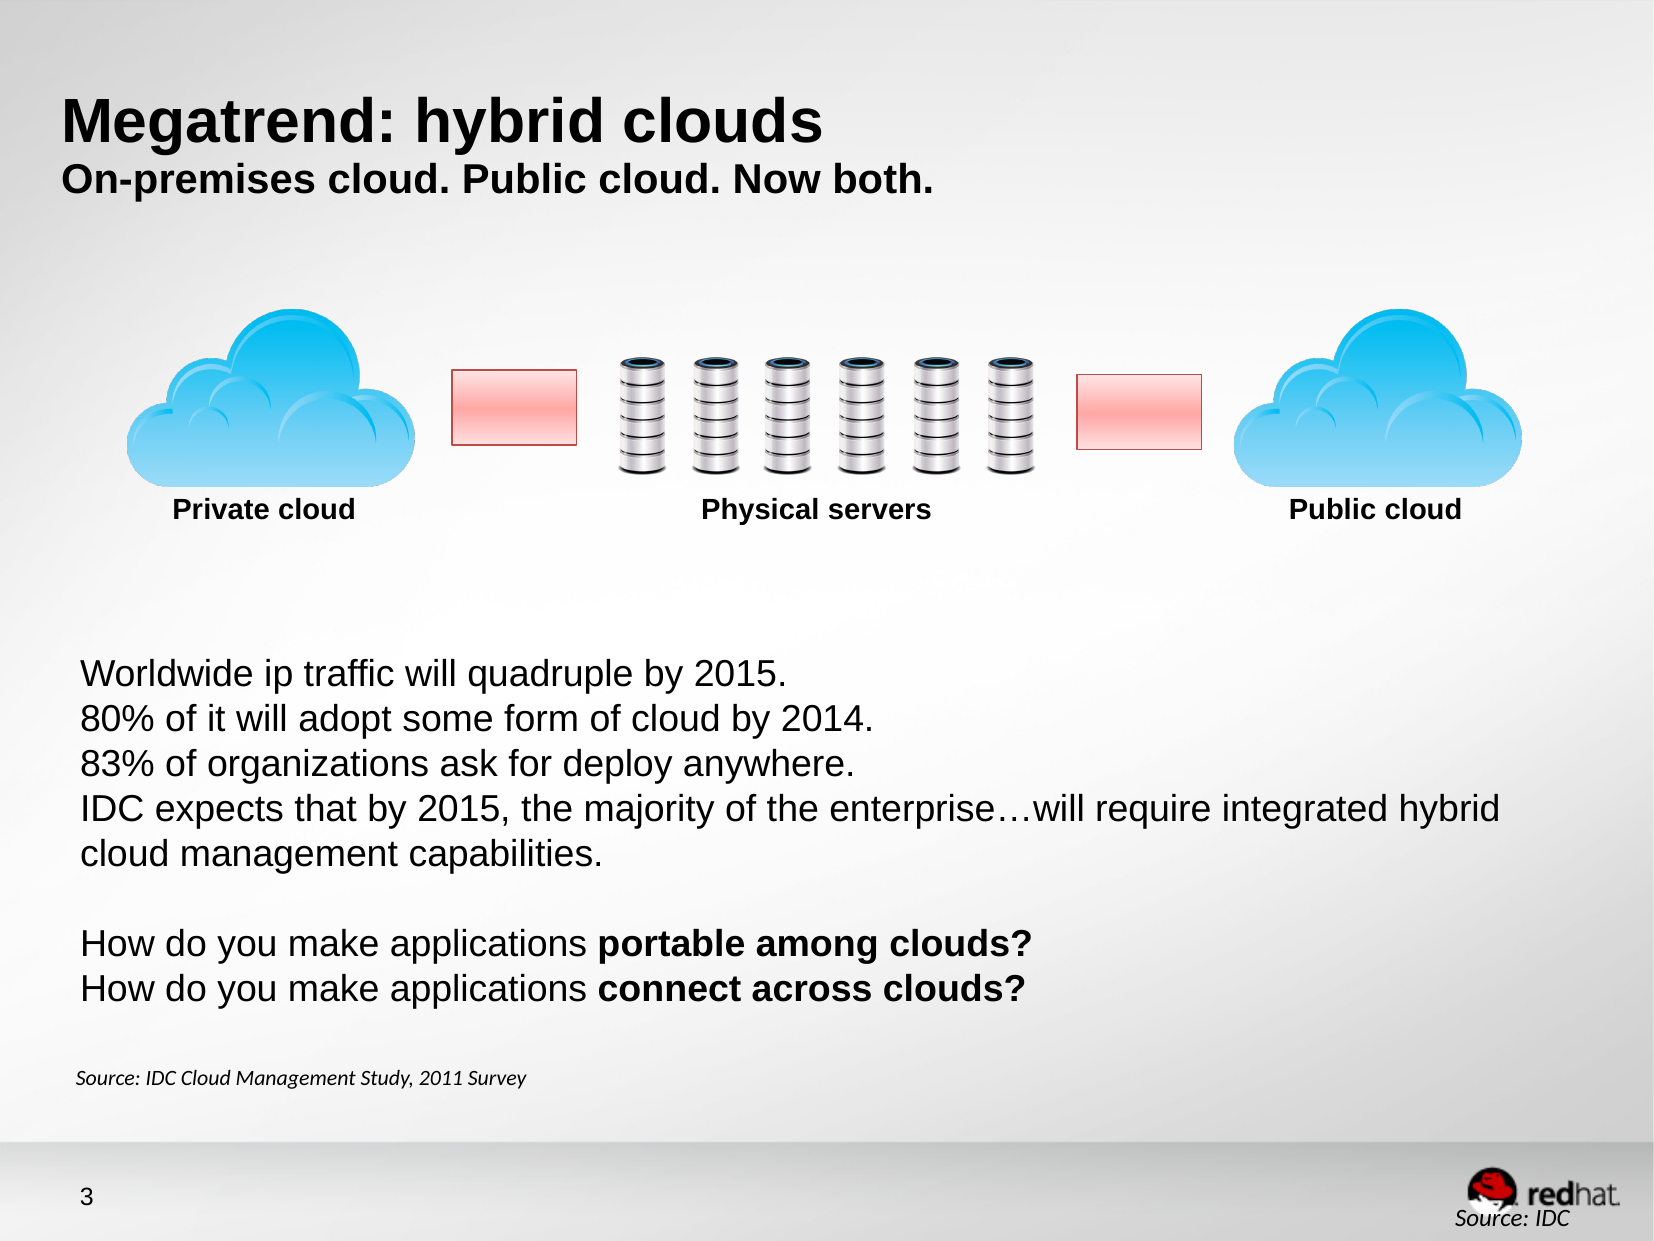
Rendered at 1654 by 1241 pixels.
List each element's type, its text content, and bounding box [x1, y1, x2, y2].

text_box Source: IDC Cloud Management Study, 2011 Survey [59, 1055, 602, 1098]
text_box Worldwide ip traffic will quadruple by 2015. 80% of it will adopt some form of cloud by 2014. 83% of organizations ask for deploy anywhere. IDC expects that by 2015, the majority of the enterprise…will require integrated hybrid cloud management capabilities. How do you make applications portable among clouds? How do you make applications connect across clouds? [79, 645, 1555, 743]
picture [0, 0, 1654, 1241]
text_box [451, 370, 577, 445]
text_box <number> [65, 1172, 452, 1239]
text_box Private cloud [145, 482, 383, 533]
text_box Source: IDC [1438, 1192, 1608, 1240]
text_box Megatrend: hybrid clouds On-premises cloud. Public cloud. Now both. [61, 95, 1577, 192]
text_box [1076, 374, 1202, 450]
text_box Physical servers [592, 482, 1041, 533]
text_box Public cloud [1188, 482, 1563, 533]
